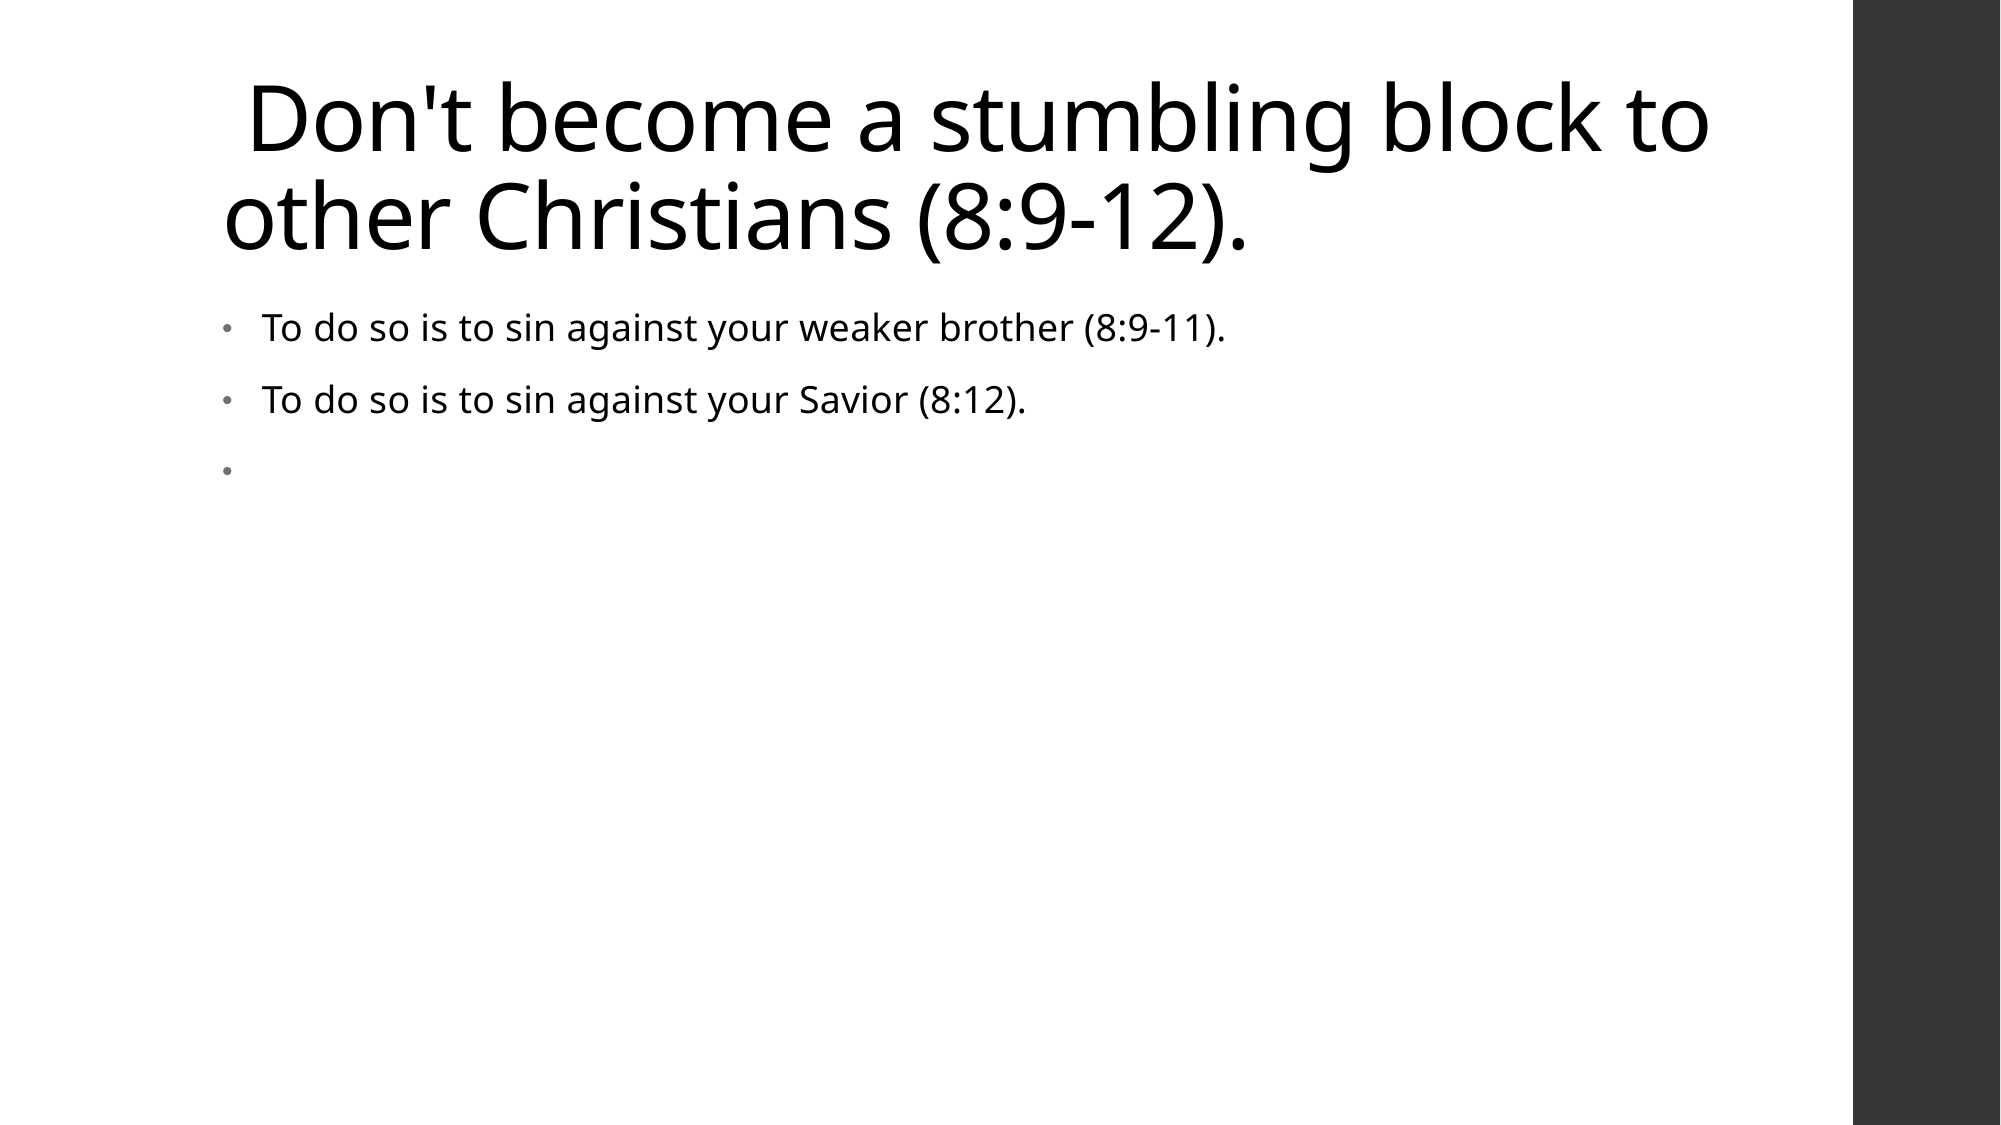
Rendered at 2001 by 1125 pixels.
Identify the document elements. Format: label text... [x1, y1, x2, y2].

list To do so is to sin against your weaker brother (8:9-11). To do so is to sin against your Savior (8:12). [206, 299, 1617, 1014]
title Don't become a stumbling block to other Christians (8:9-12). [206, 60, 1797, 278]
